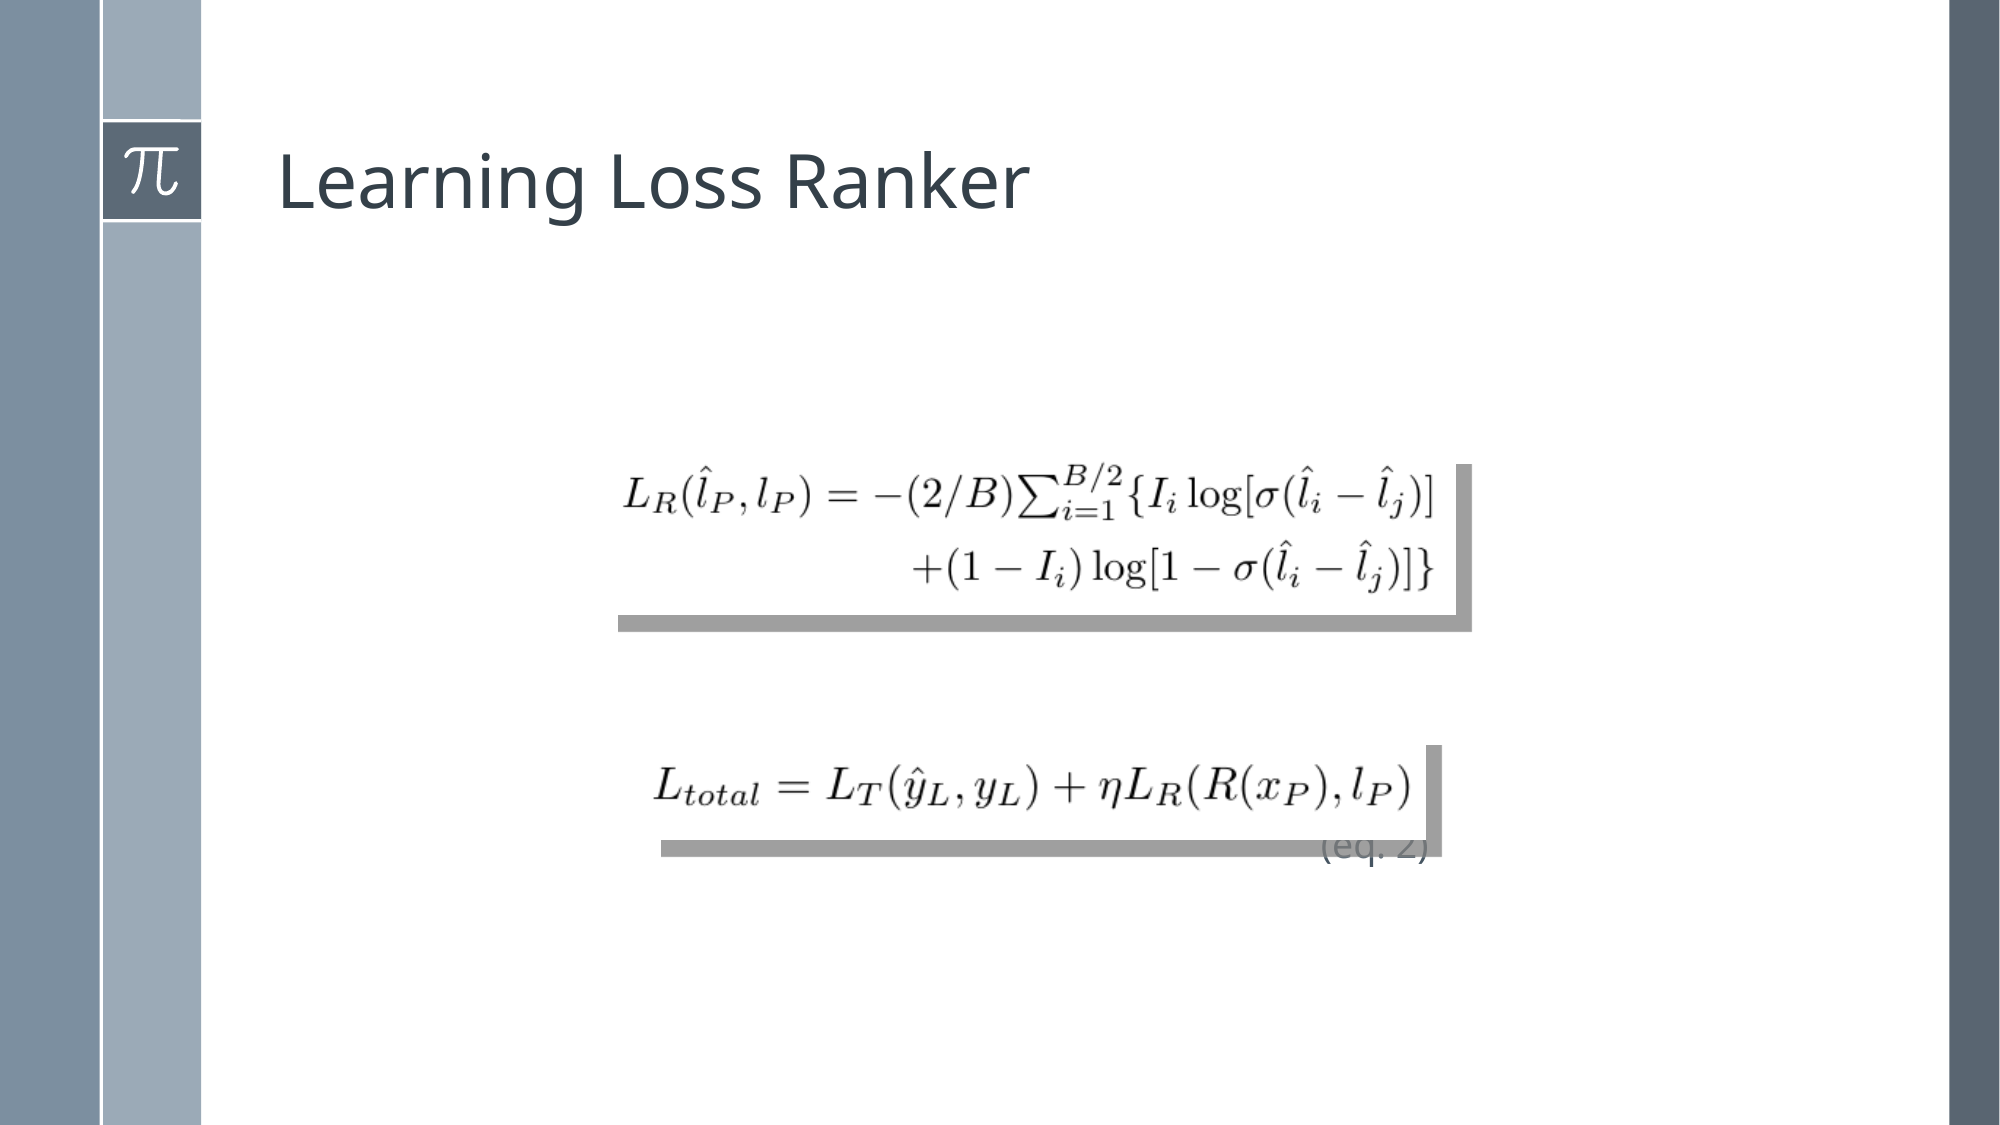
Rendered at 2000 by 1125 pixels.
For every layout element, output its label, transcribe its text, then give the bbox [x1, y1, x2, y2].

picture [643, 727, 1426, 841]
picture [600, 446, 1456, 616]
text_box (eq. 1) (eq. 2) [261, 262, 1845, 1013]
text_box Learning Loss Ranker [261, 29, 1867, 233]
